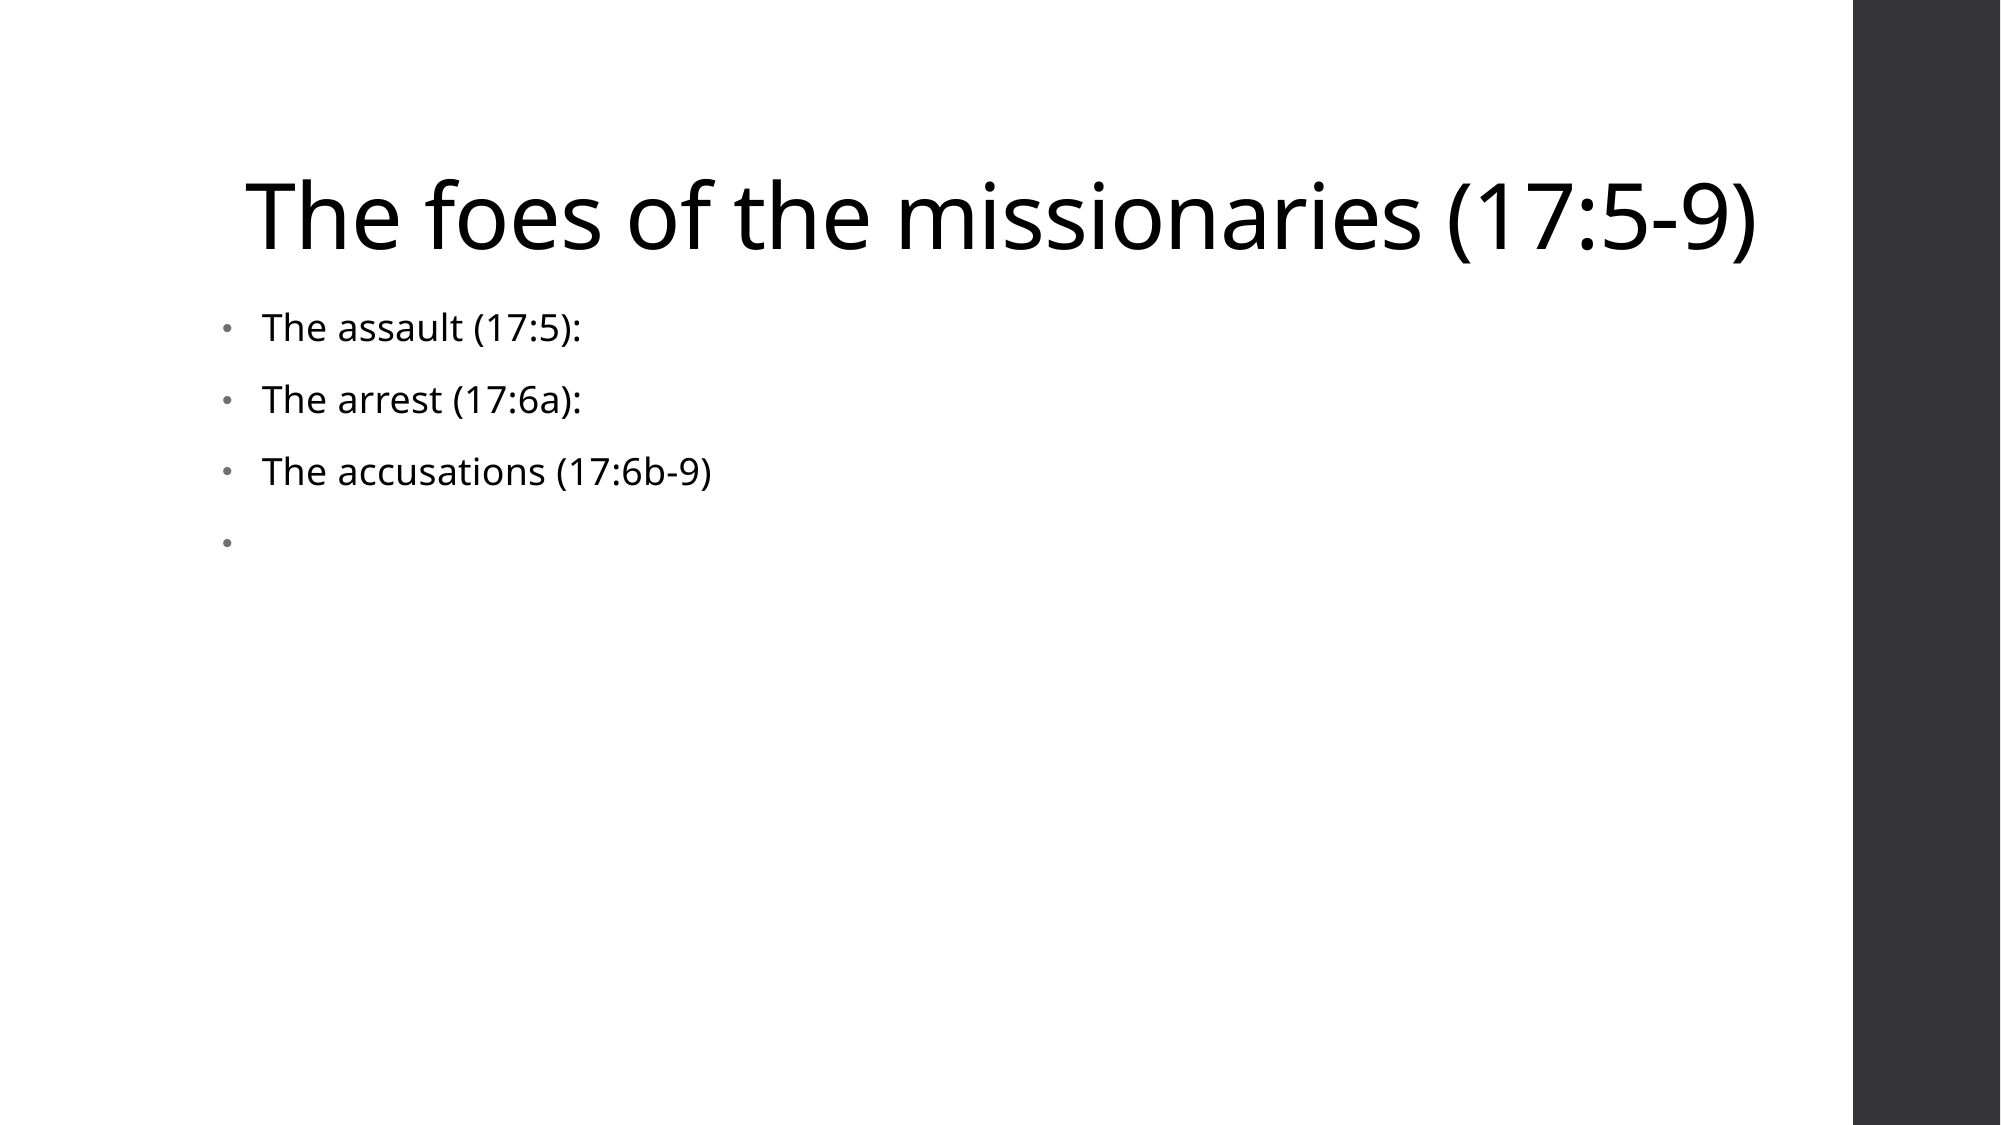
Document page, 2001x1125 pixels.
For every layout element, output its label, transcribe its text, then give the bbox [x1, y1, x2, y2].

list The assault (17:5): The arrest (17:6a): The accusations (17:6b-9) [206, 299, 1617, 1014]
title The foes of the missionaries (17:5-9) [206, 60, 1797, 278]
